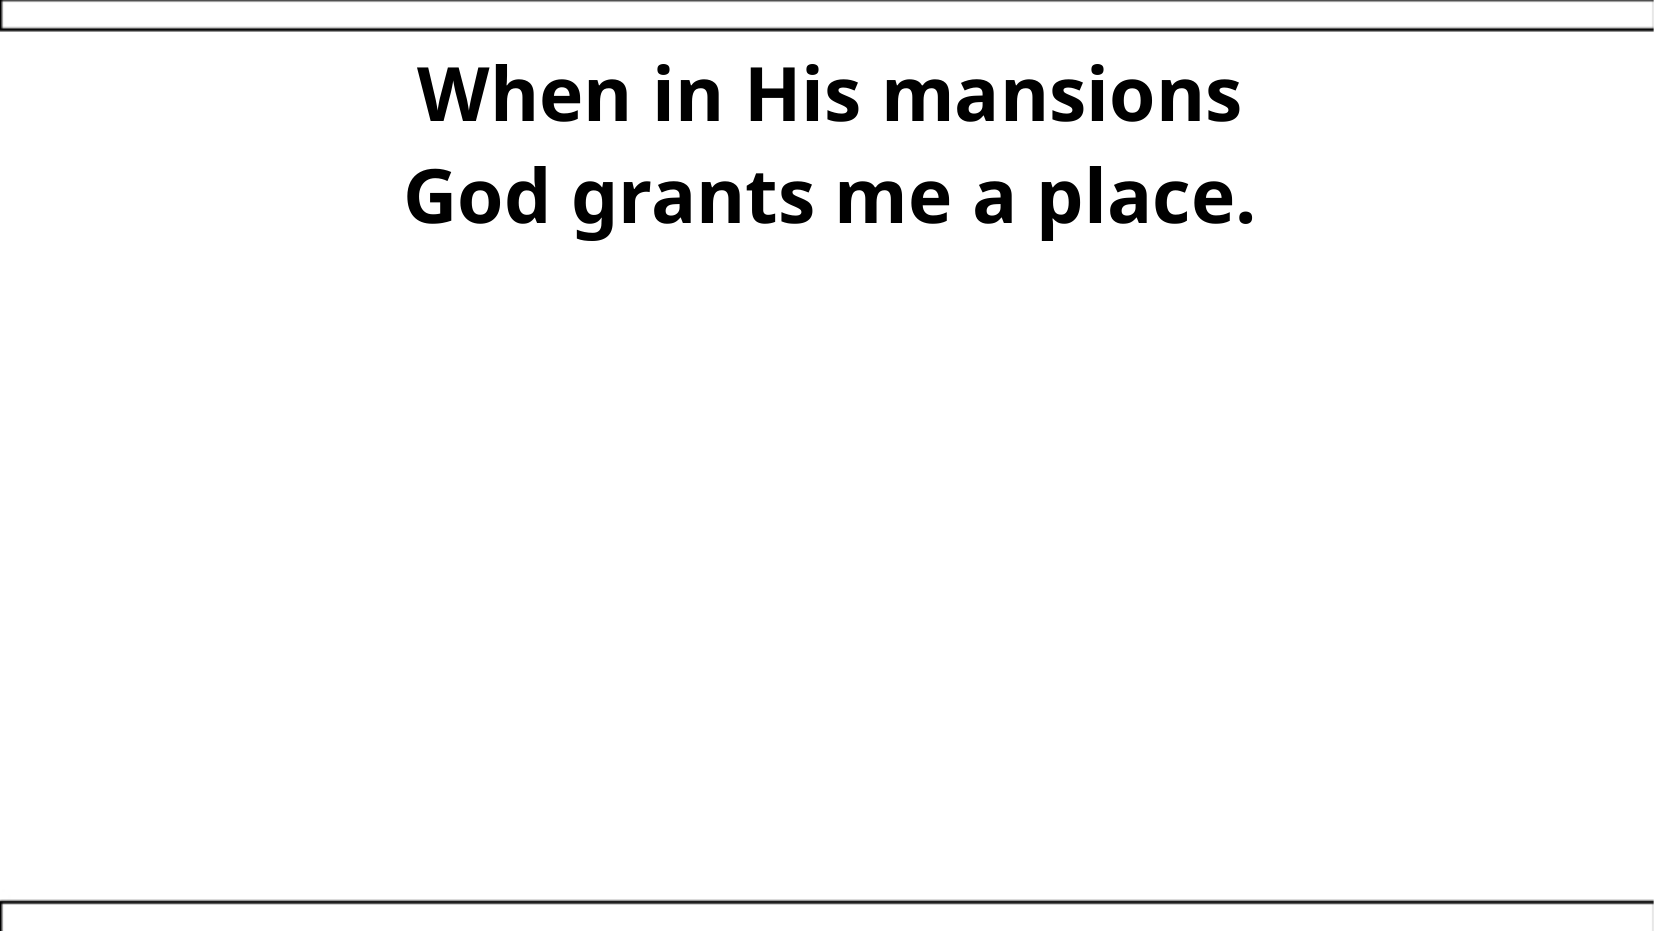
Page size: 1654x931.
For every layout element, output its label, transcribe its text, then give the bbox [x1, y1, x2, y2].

picture [0, 0, 1654, 931]
text_box When in His mansions God grants me a place. [110, 33, 1551, 259]
